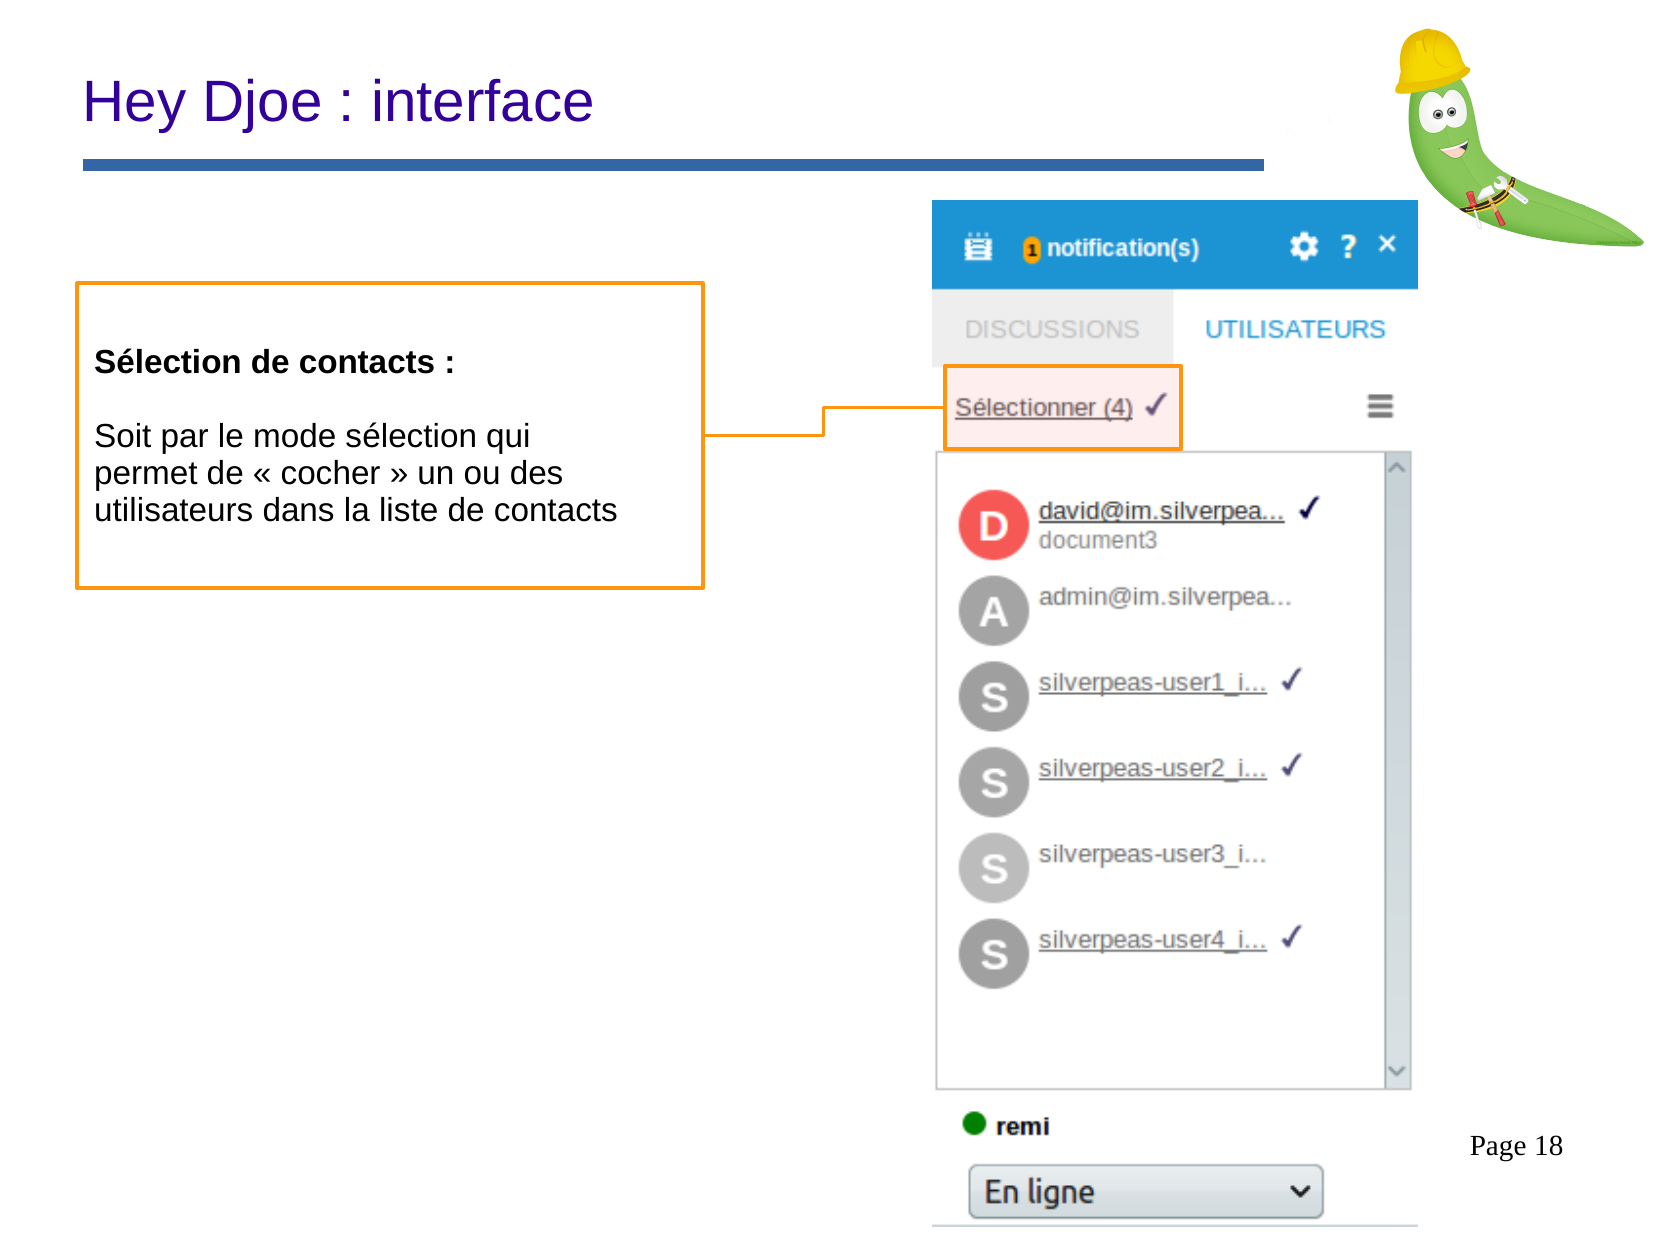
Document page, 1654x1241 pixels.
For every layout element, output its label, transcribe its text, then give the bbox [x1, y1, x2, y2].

text_box [944, 366, 1182, 449]
text_box Sélection de contacts : Soit par le mode sélection qui permet de « cocher » un ou des utilisateurs dans la liste de contacts [77, 283, 703, 589]
title Hey Djoe : interface [82, 49, 1264, 154]
picture [932, 23, 1647, 1227]
